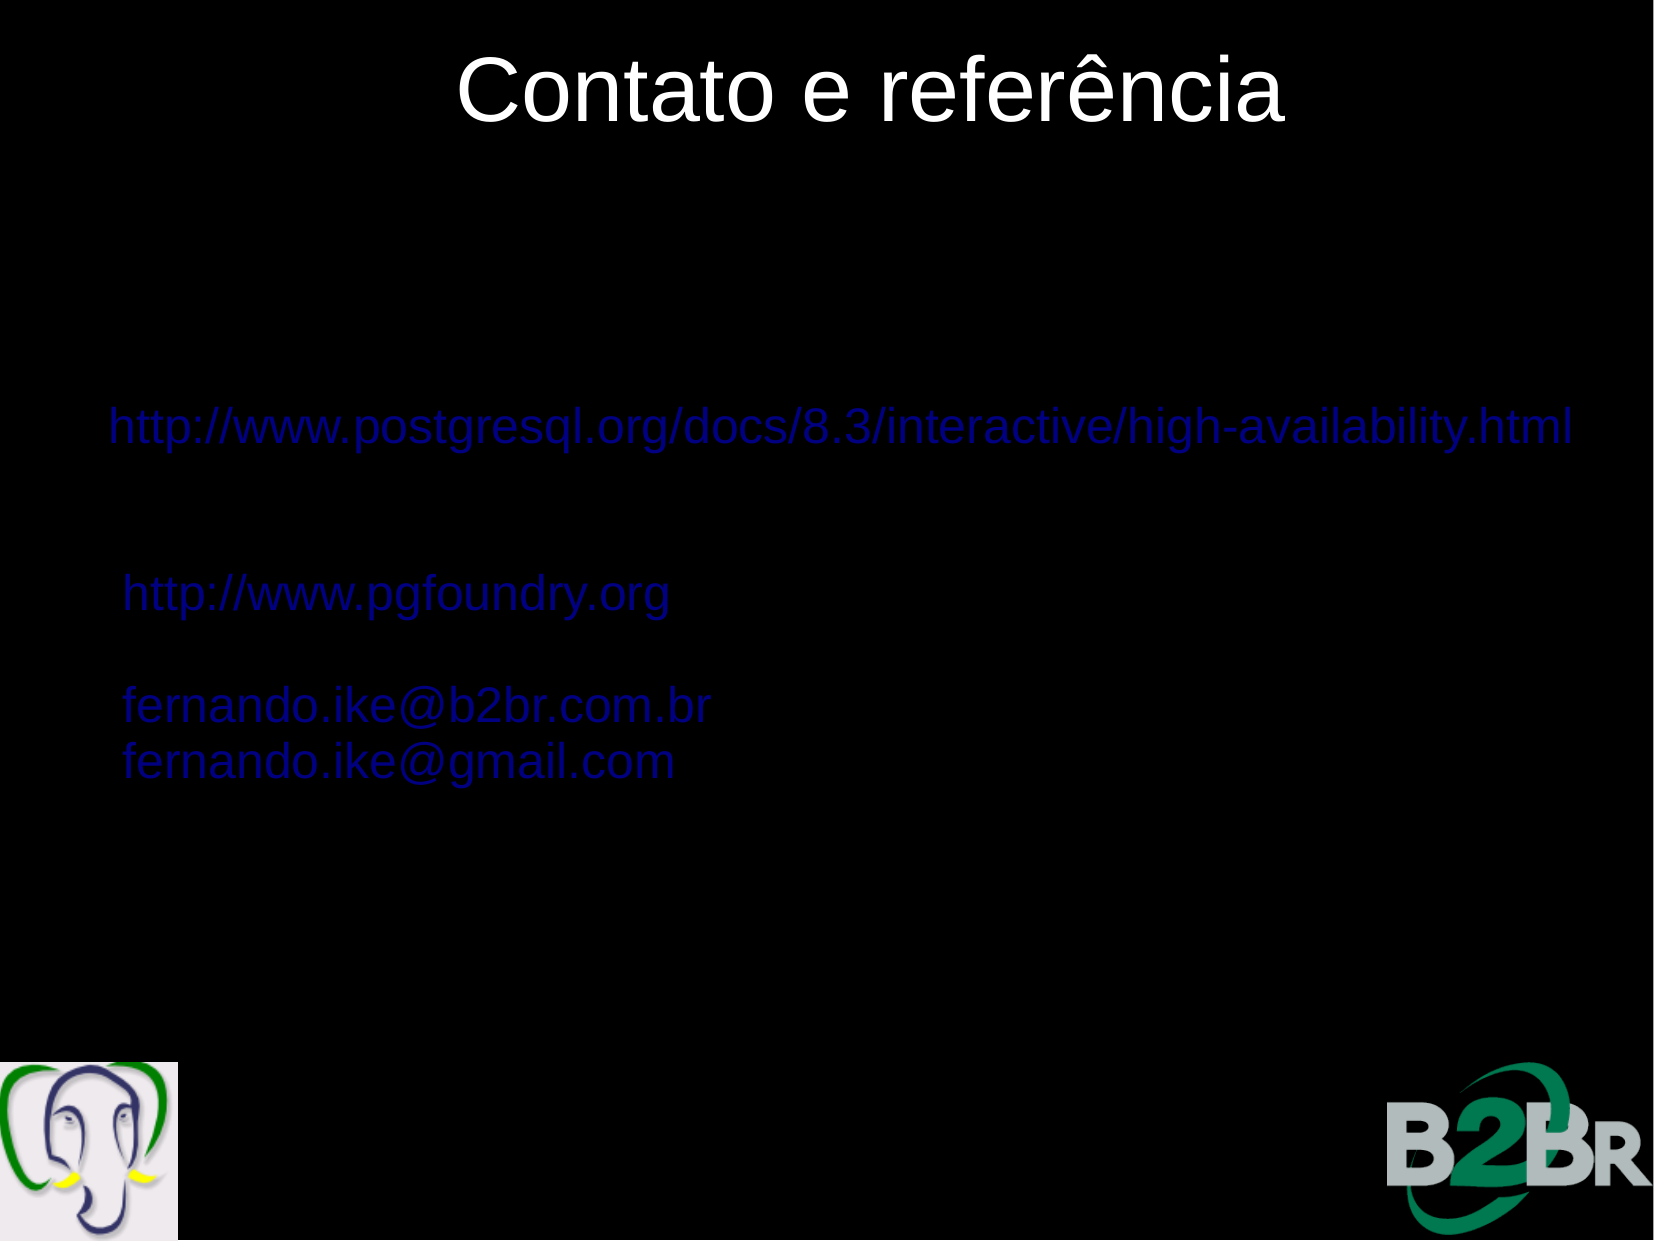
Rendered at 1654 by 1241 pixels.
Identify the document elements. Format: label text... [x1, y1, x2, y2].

picture [1387, 1062, 1654, 1235]
title Contato e referência [88, 30, 1654, 149]
subtitle http://www.postgresql.org/docs/8.3/interactive/high-availability.html http://www.pgfoundry.org fernando.ike@b2br.com.br fernando.ike@gmail.com [59, 172, 1577, 1034]
picture [0, 1062, 178, 1241]
